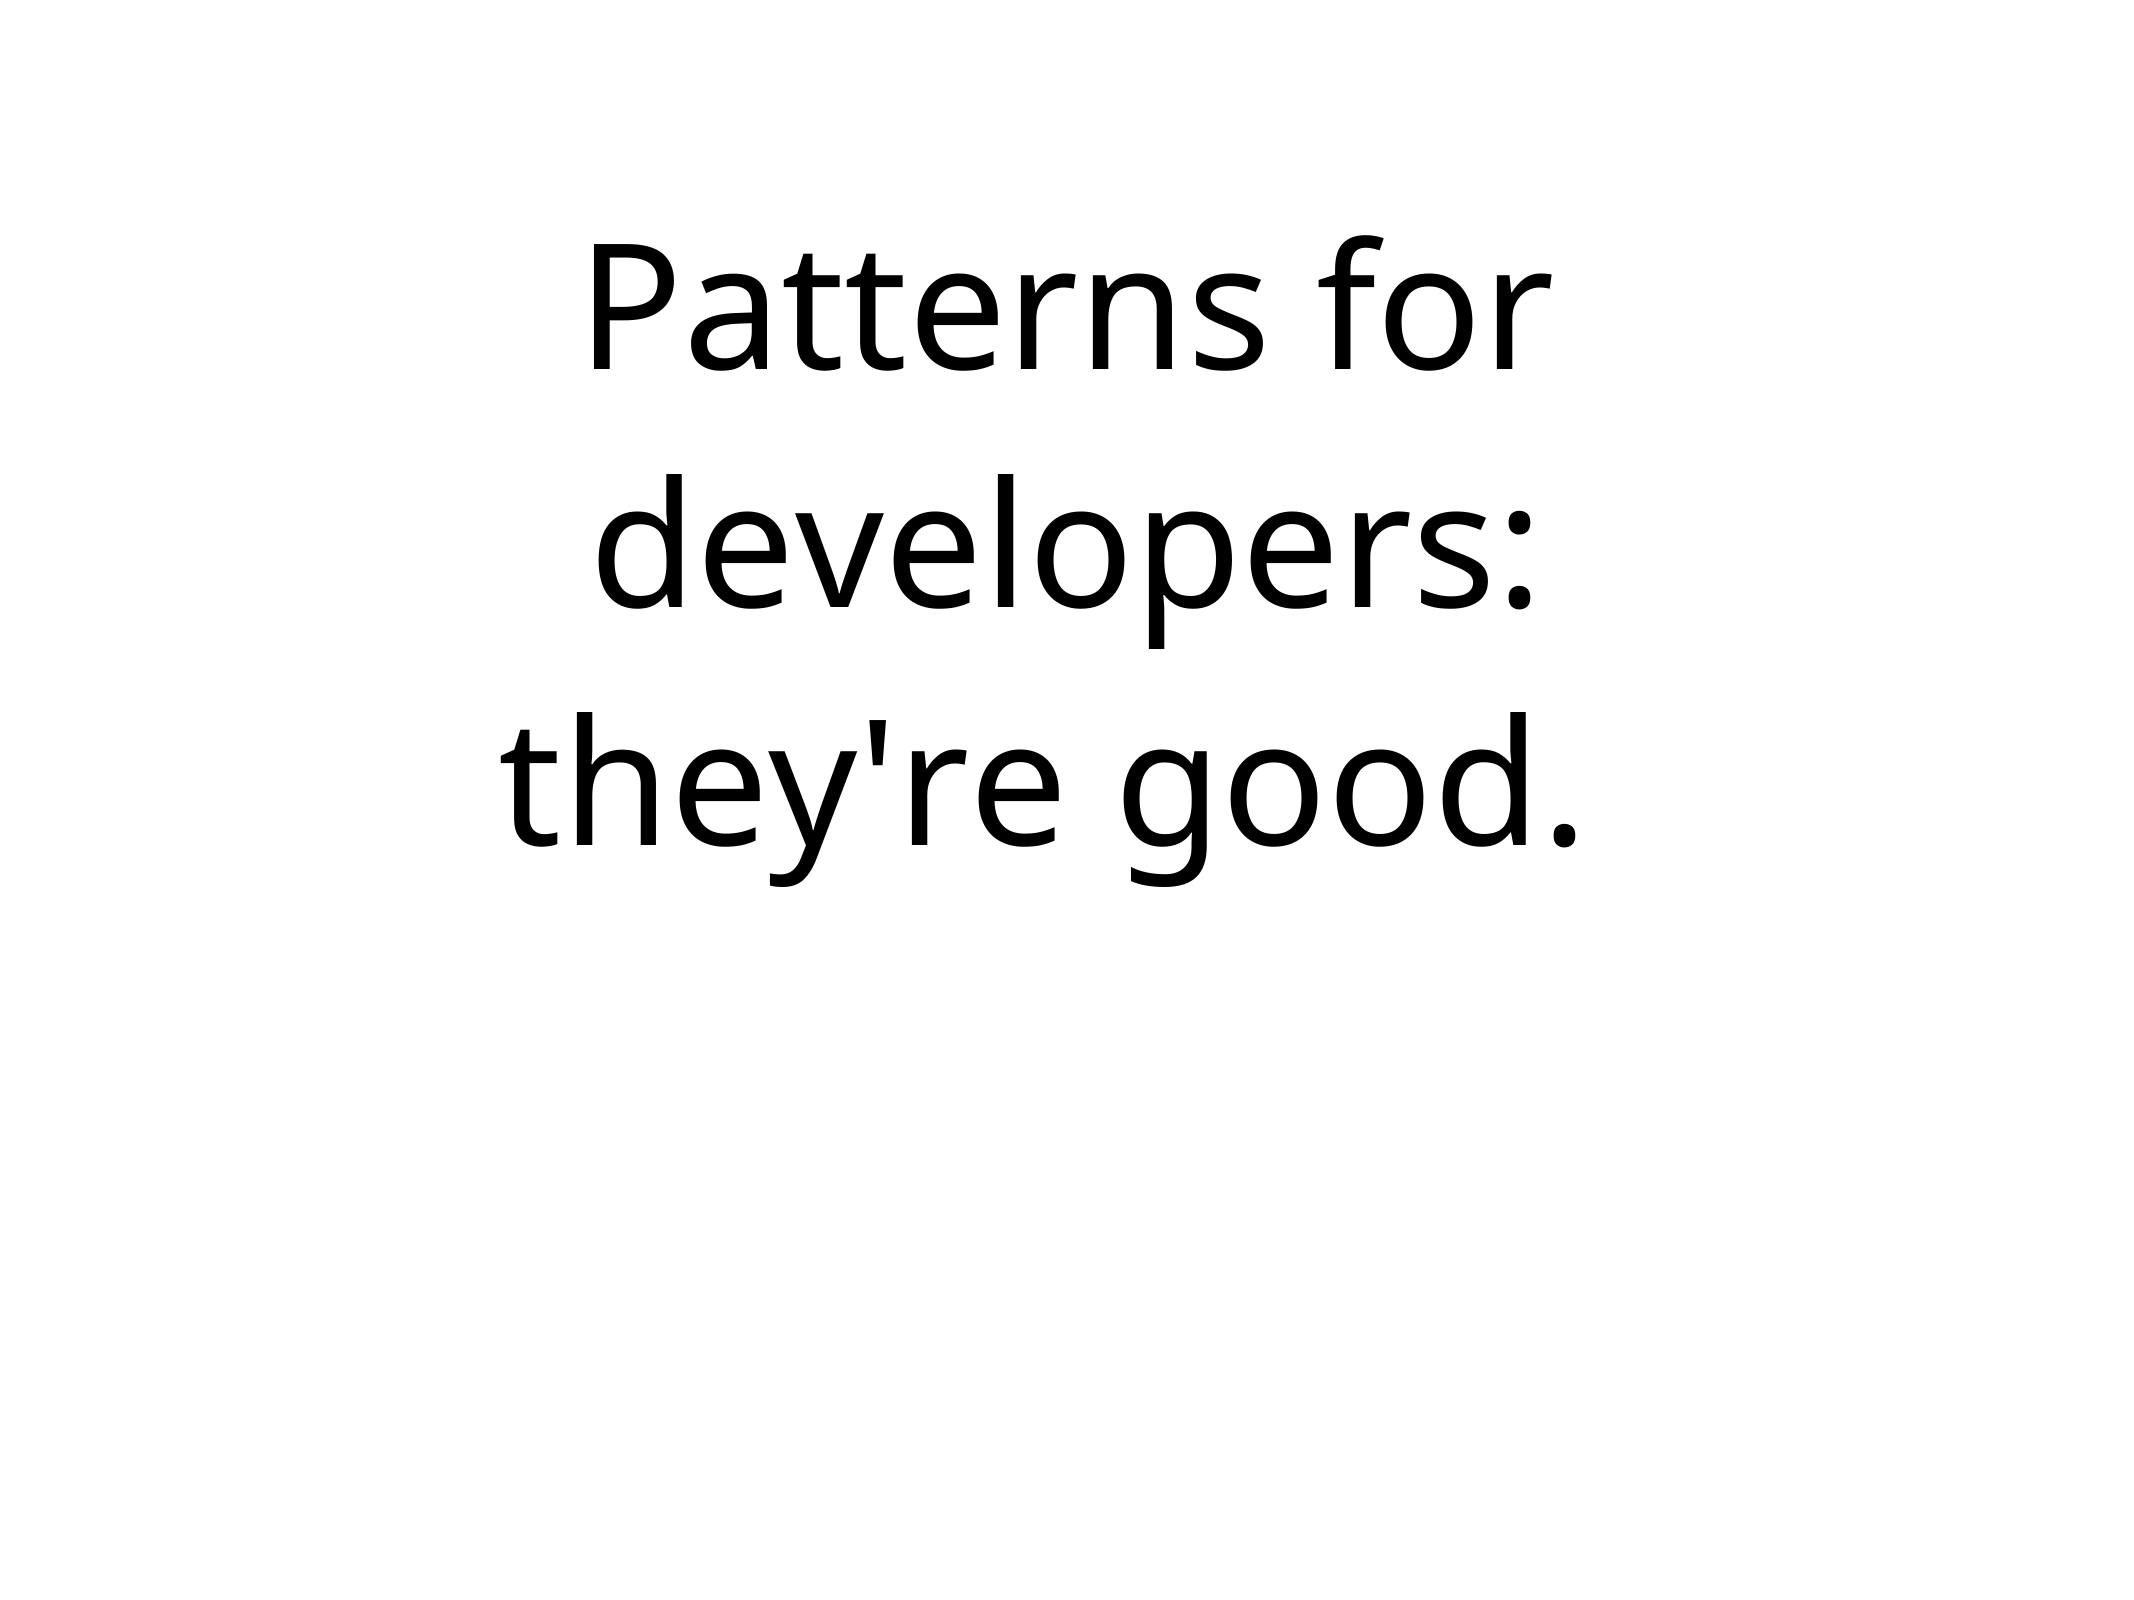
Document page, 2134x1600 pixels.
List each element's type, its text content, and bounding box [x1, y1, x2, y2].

title Patterns for developers: they're good. [208, 233, 1925, 846]
